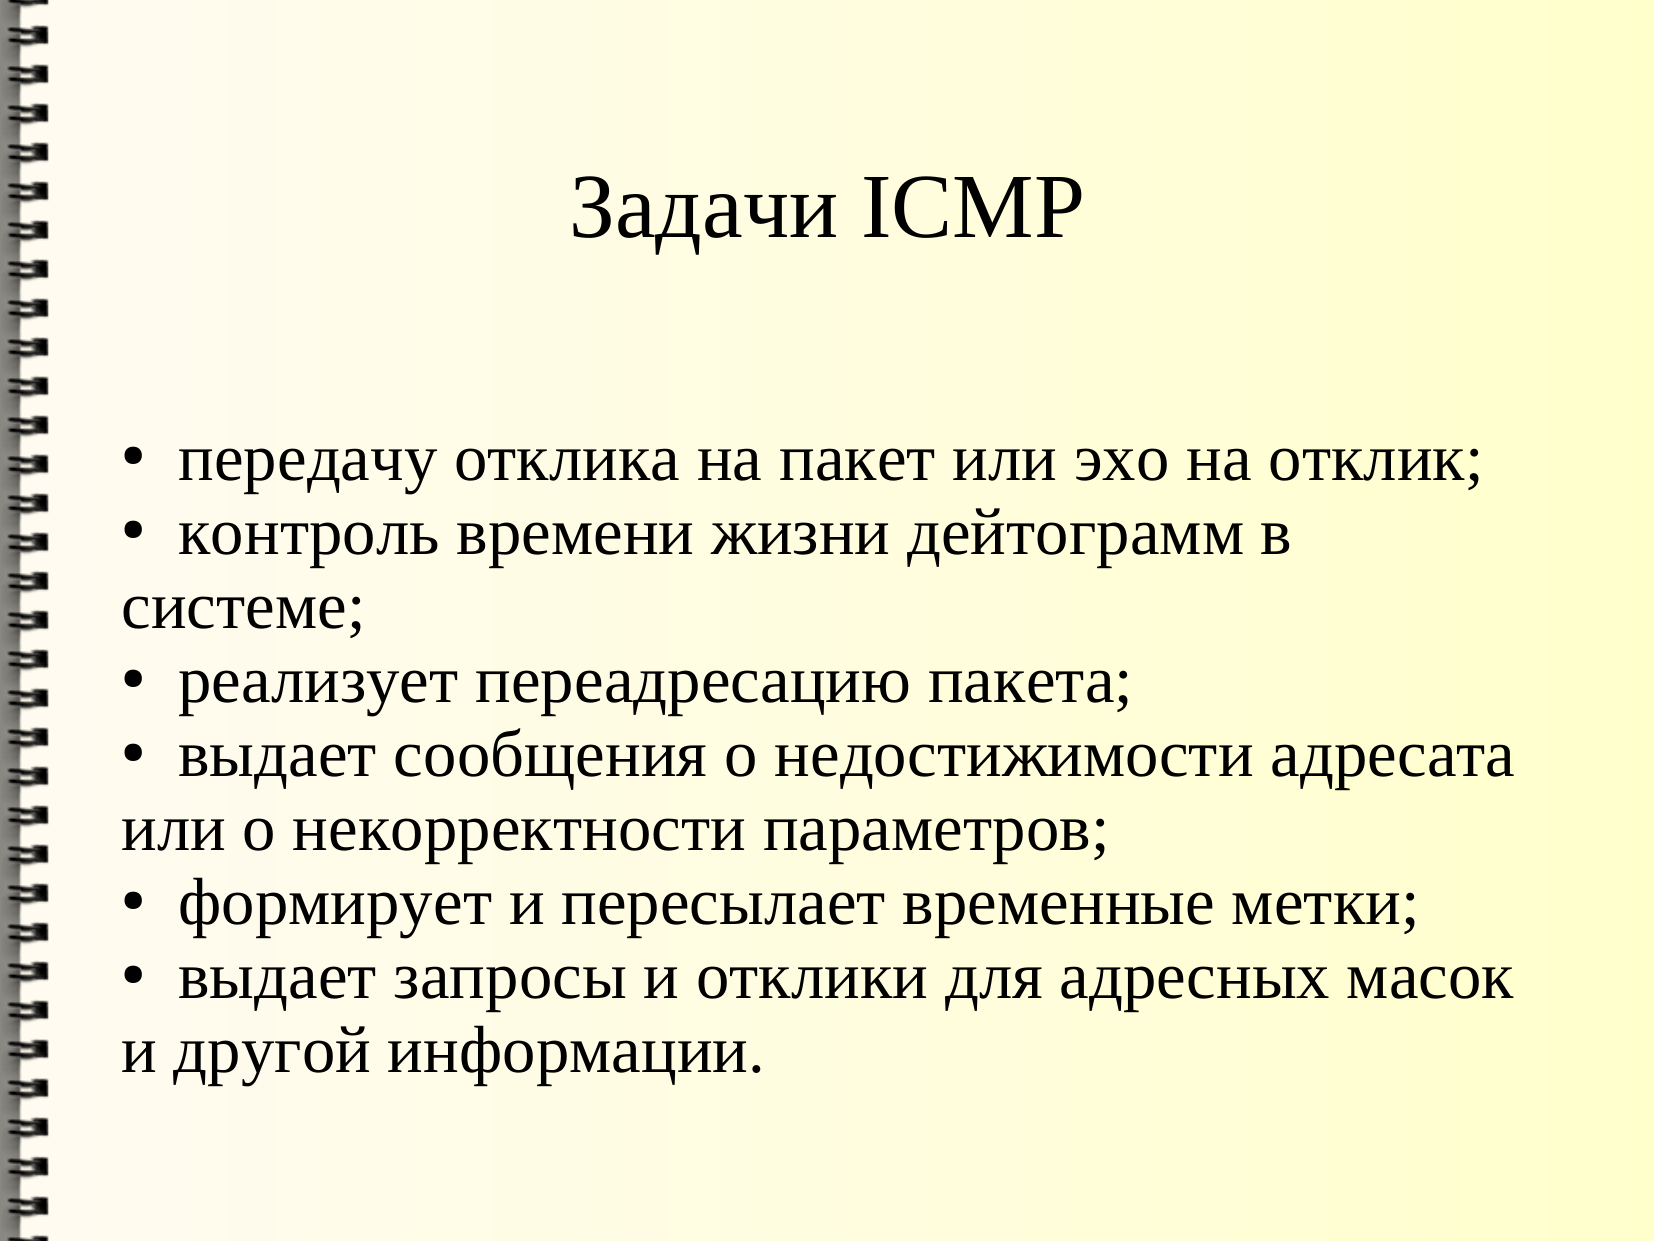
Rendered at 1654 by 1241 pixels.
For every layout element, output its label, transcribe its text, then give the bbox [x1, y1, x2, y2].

picture [0, 0, 1654, 1241]
title Задачи ICMP [121, 110, 1534, 303]
subtitle передачу отклика на пакет или эхо на отклик; контроль времени жизни дейтограмм в системе; реализует переадресацию пакета; выдает сообщения о недостижимости адресата или о некорректности параметров; формирует и пересылает временные метки; выдает запросы и отклики для адресных масок и другой информации. [121, 352, 1534, 1156]
